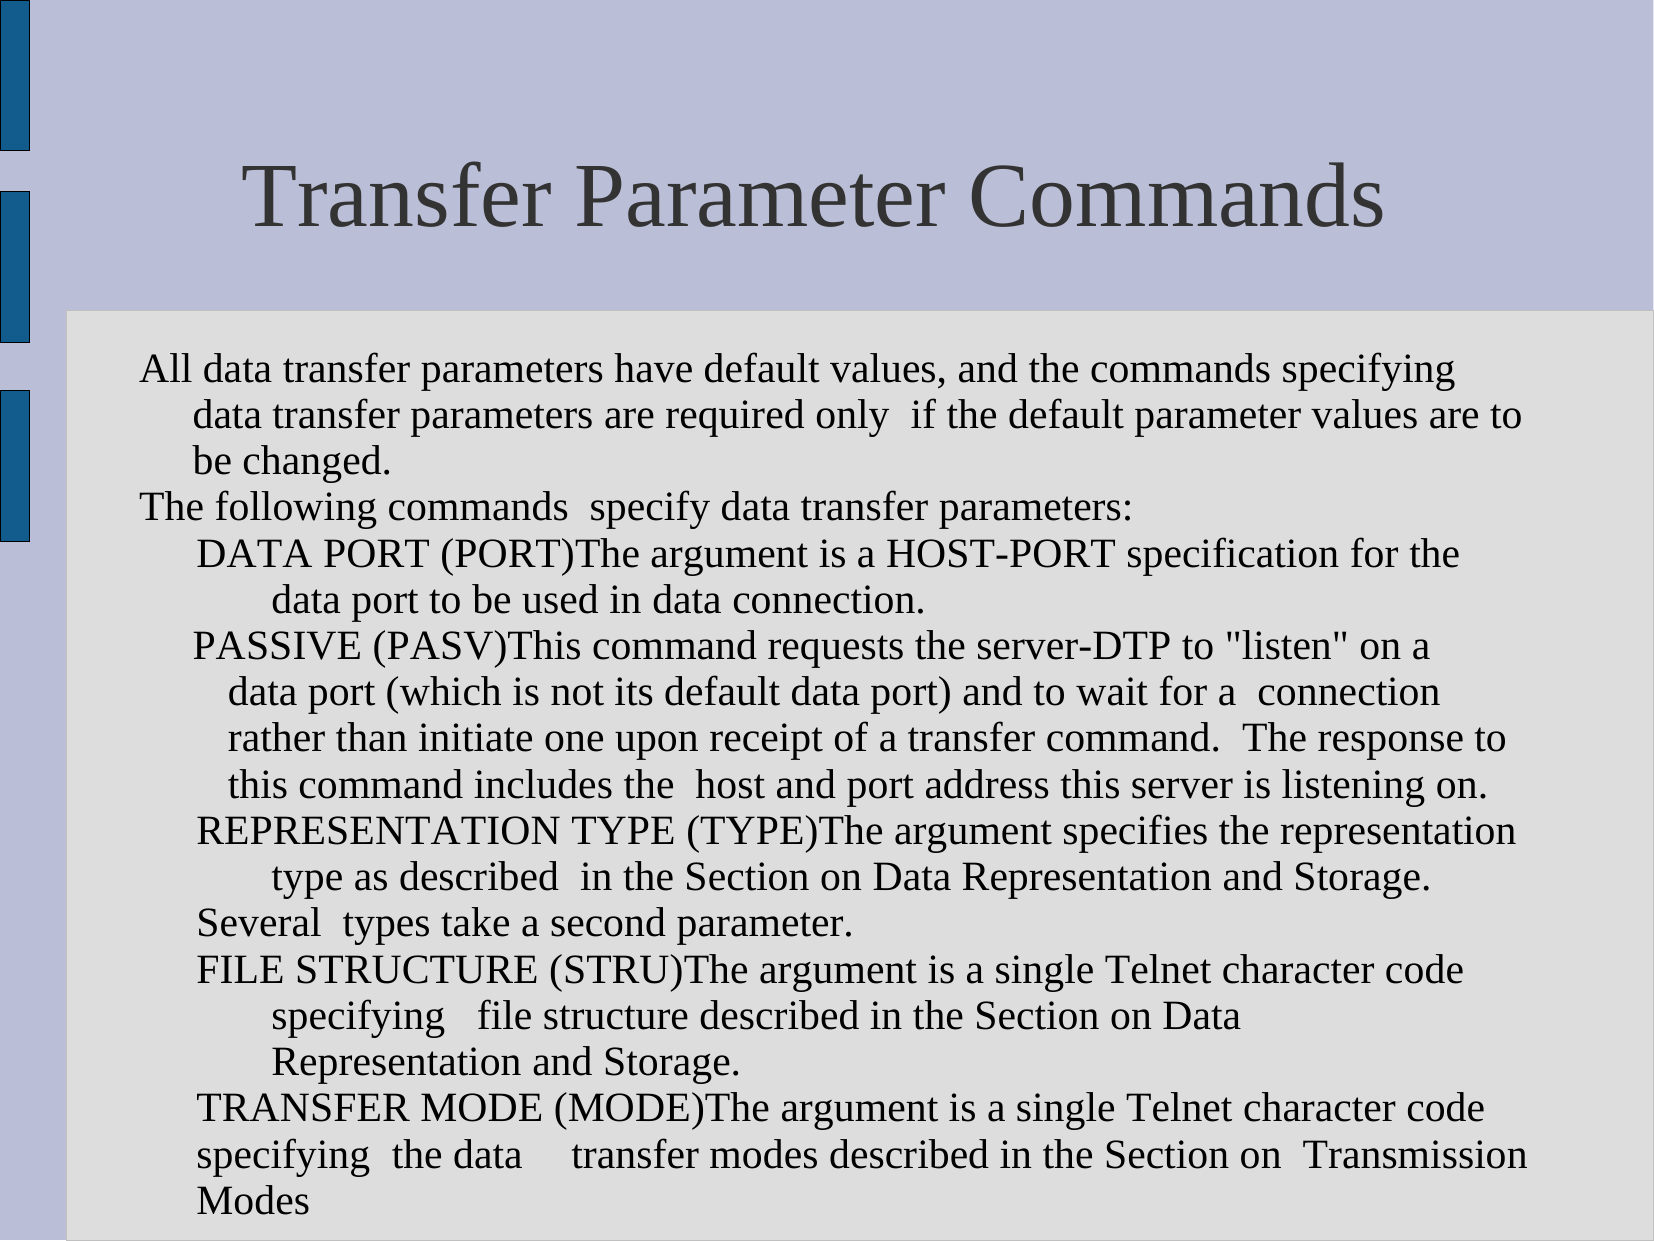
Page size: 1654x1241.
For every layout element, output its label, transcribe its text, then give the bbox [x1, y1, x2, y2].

title Transfer Parameter Commands [121, 91, 1534, 299]
list All data transfer parameters have default values, and the commands specifying data transfer parameters are required only if the default parameter values are to be changed. The following commands specify data transfer parameters: DATA PORT (PORT)The argument is a HOST-PORT specification for the data port to be used in data connection. PASSIVE (PASV)This command requests the server-DTP to "listen" on a data port (which is not its default data port) and to wait for a connection rather than initiate one upon receipt of a transfer command. The response to this command includes the host and port address this server is listening on. REPRESENTATION TYPE (TYPE)The argument specifies the representation type as described in the Section on Data Representation and Storage. Several types take a second parameter. FILE STRUCTURE (STRU)The argument is a single Telnet character code specifying file structure described in the Section on Data Representation and Storage. TRANSFER MODE (MODE)The argument is a single Telnet character code specifying the data transfer modes described in the Section on Transmission Modes [121, 344, 1534, 1224]
